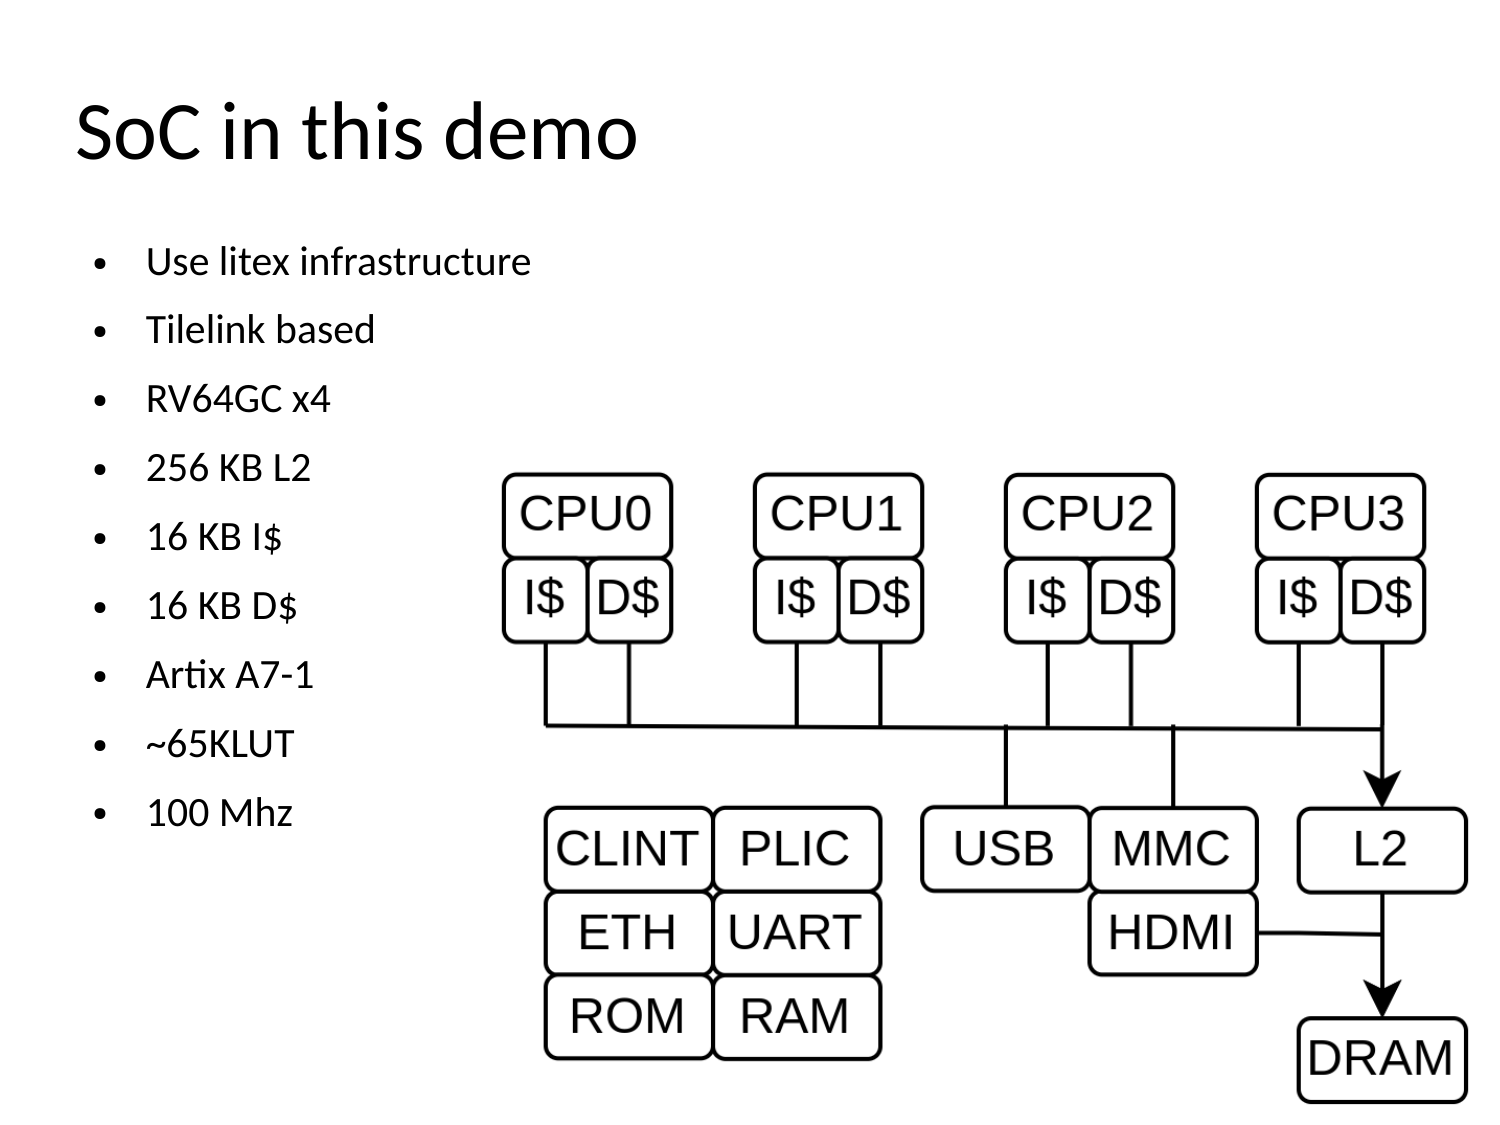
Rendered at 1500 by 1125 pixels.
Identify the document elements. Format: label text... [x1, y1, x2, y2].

title SoC in this demo [74, 44, 1425, 233]
picture [460, 430, 1500, 1125]
list Use litex infrastructure Tilelink based RV64GC x4 256 KB L2 16 KB I$ 16 KB D$ Artix A7-1 ~65KLUT 100 Mhz [75, 174, 1500, 1125]
